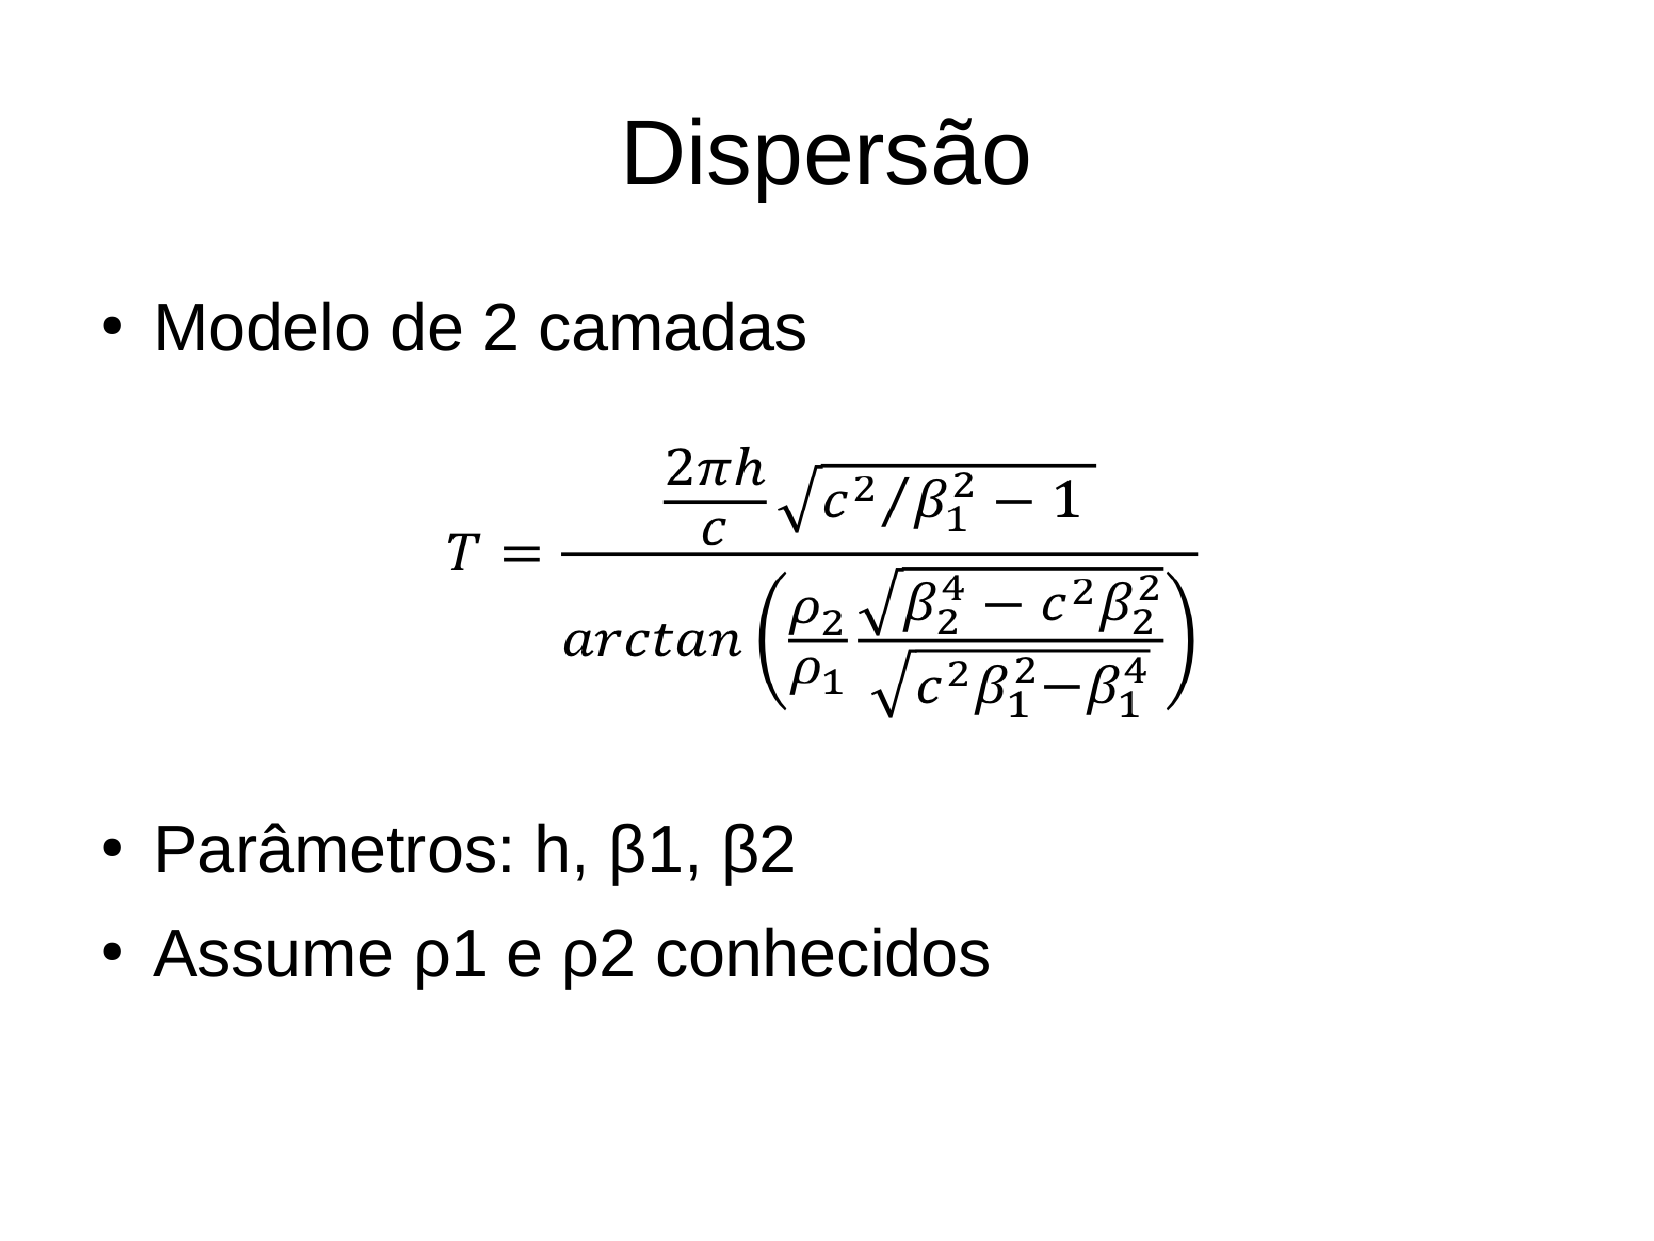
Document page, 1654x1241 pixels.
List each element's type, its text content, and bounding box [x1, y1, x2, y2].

list Modelo de 2 camadas Parâmetros: h, β1, β2 Assume ρ1 e ρ2 conhecidos [82, 290, 1571, 1109]
title Dispersão [82, 49, 1571, 257]
picture [405, 407, 1246, 753]
